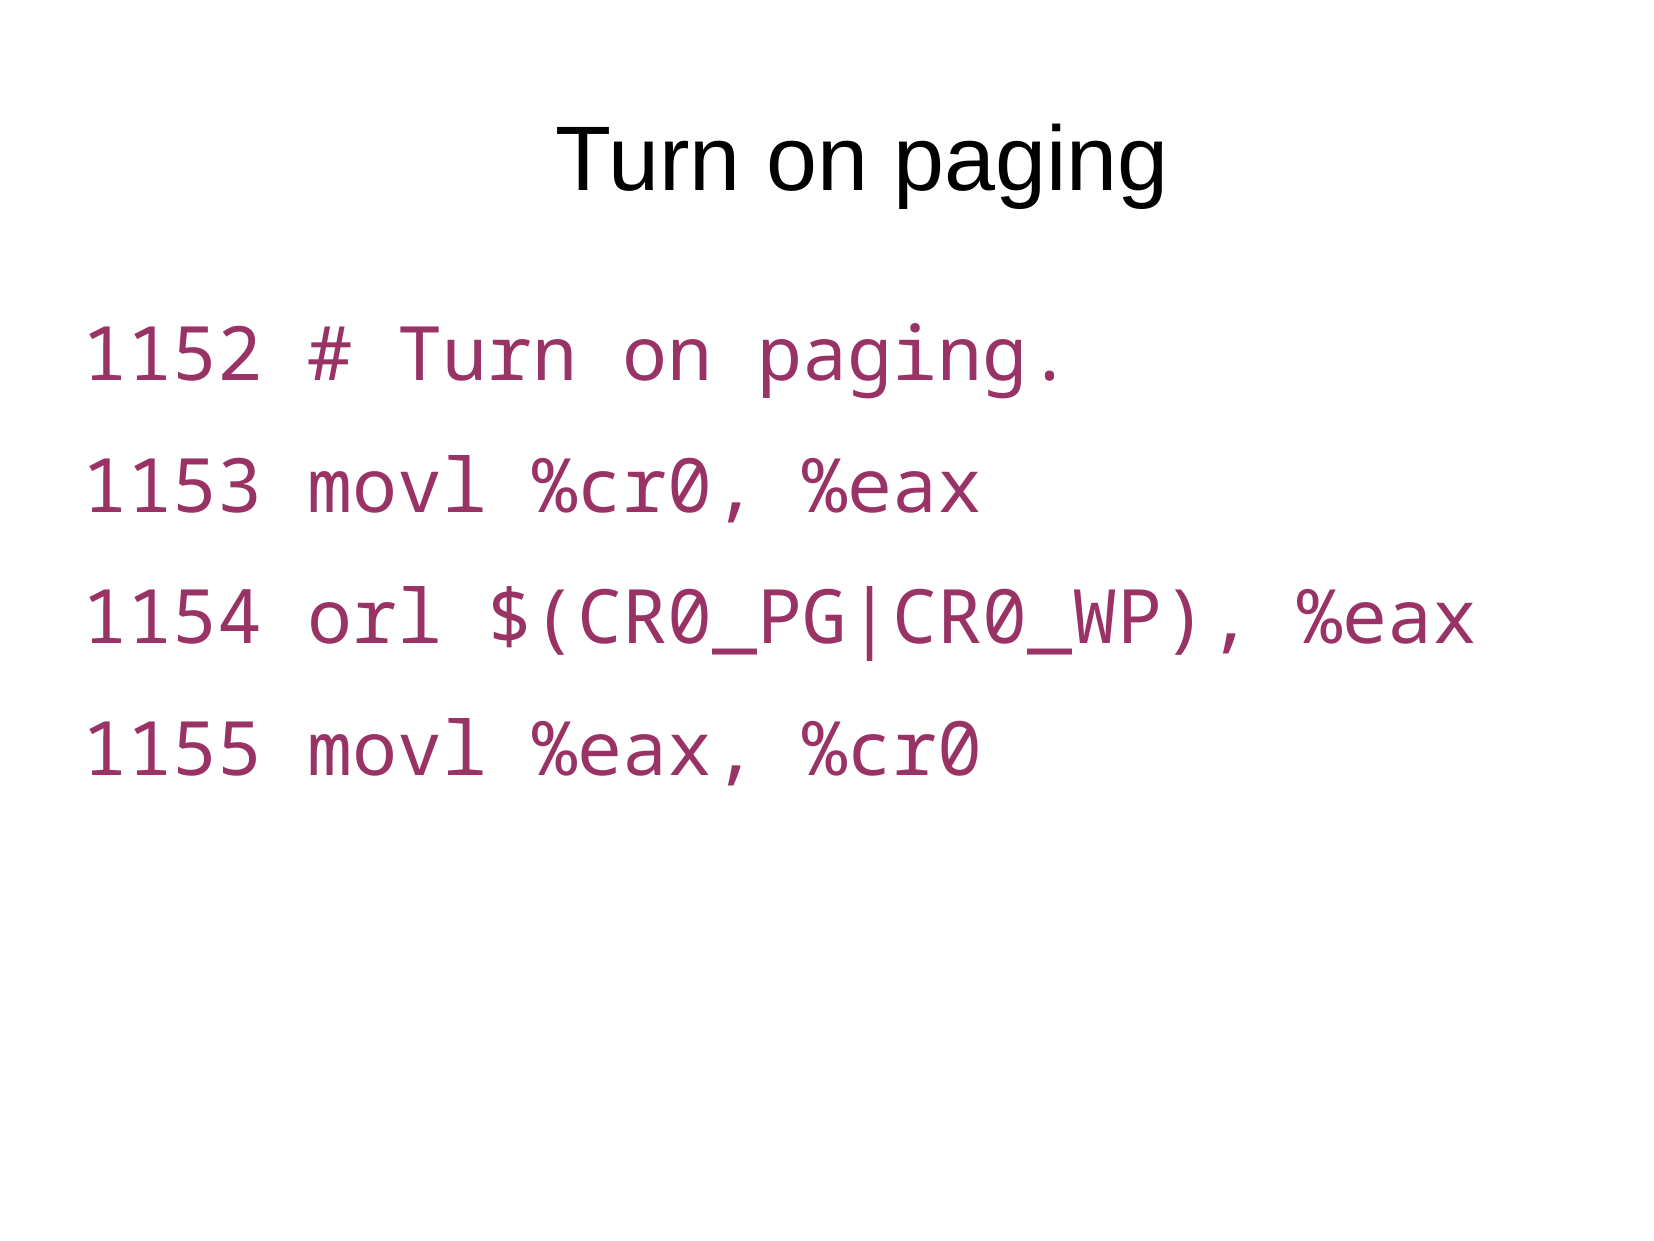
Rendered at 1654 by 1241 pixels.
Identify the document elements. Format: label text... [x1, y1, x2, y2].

list 1152 # Turn on paging. 1153 movl %cr0, %eax 1154 orl $(CR0_PG|CR0_WP), %eax 1155 movl %eax, %cr0 [82, 300, 1571, 1163]
title Turn on paging [300, 55, 1426, 263]
